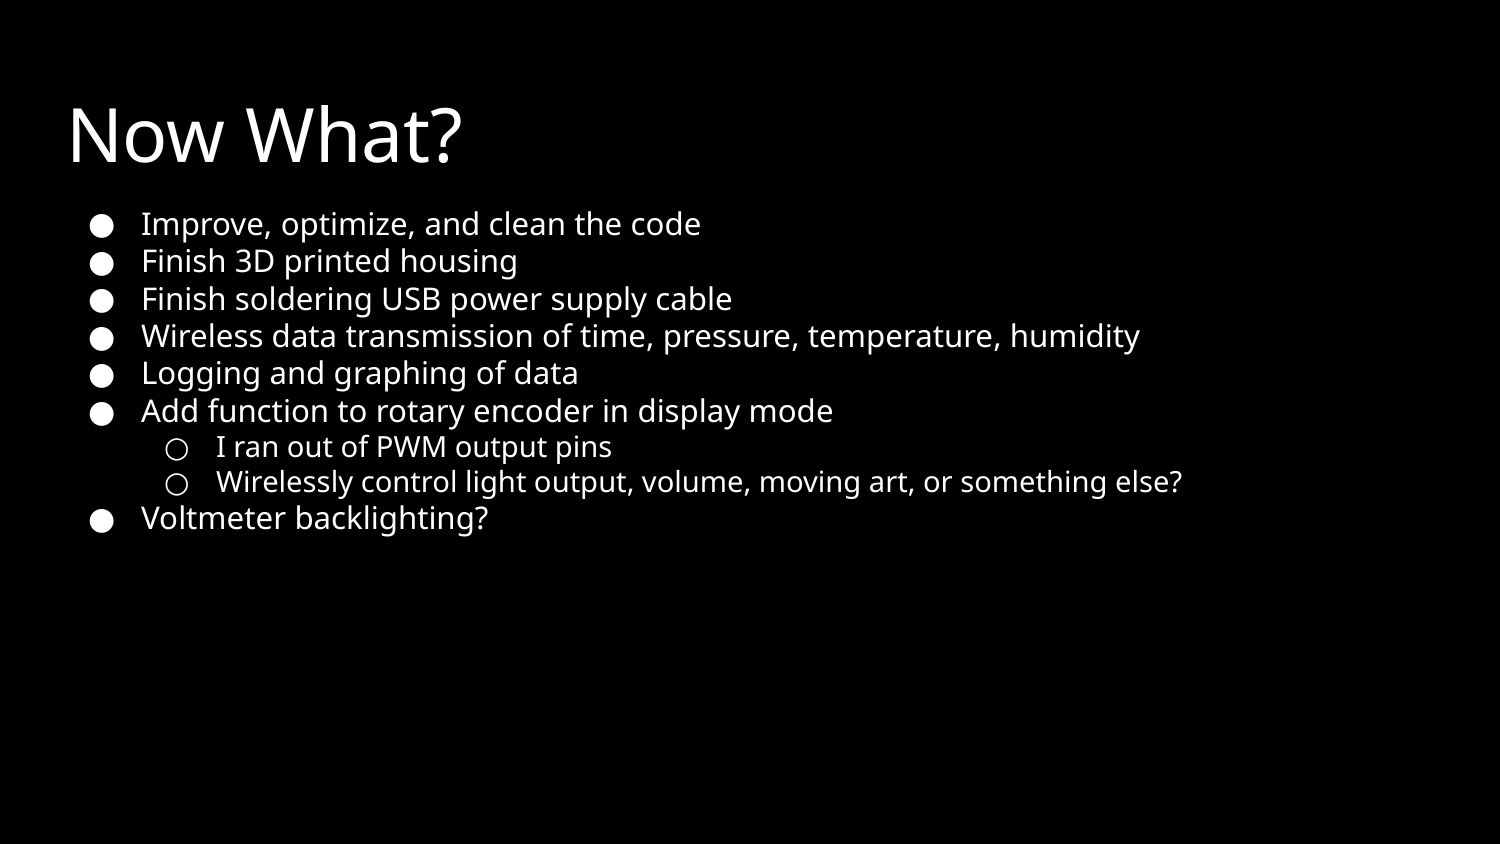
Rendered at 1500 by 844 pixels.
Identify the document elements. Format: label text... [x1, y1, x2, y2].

title Now What? [51, 72, 1449, 167]
list Improve, optimize, and clean the code Finish 3D printed housing Finish soldering USB power supply cable Wireless data transmission of time, pressure, temperature, humidity Logging and graphing of data Add function to rotary encoder in display mode I ran out of PWM output pins Wirelessly control light output, volume, moving art, or something else? Voltmeter backlighting? [51, 189, 1449, 750]
